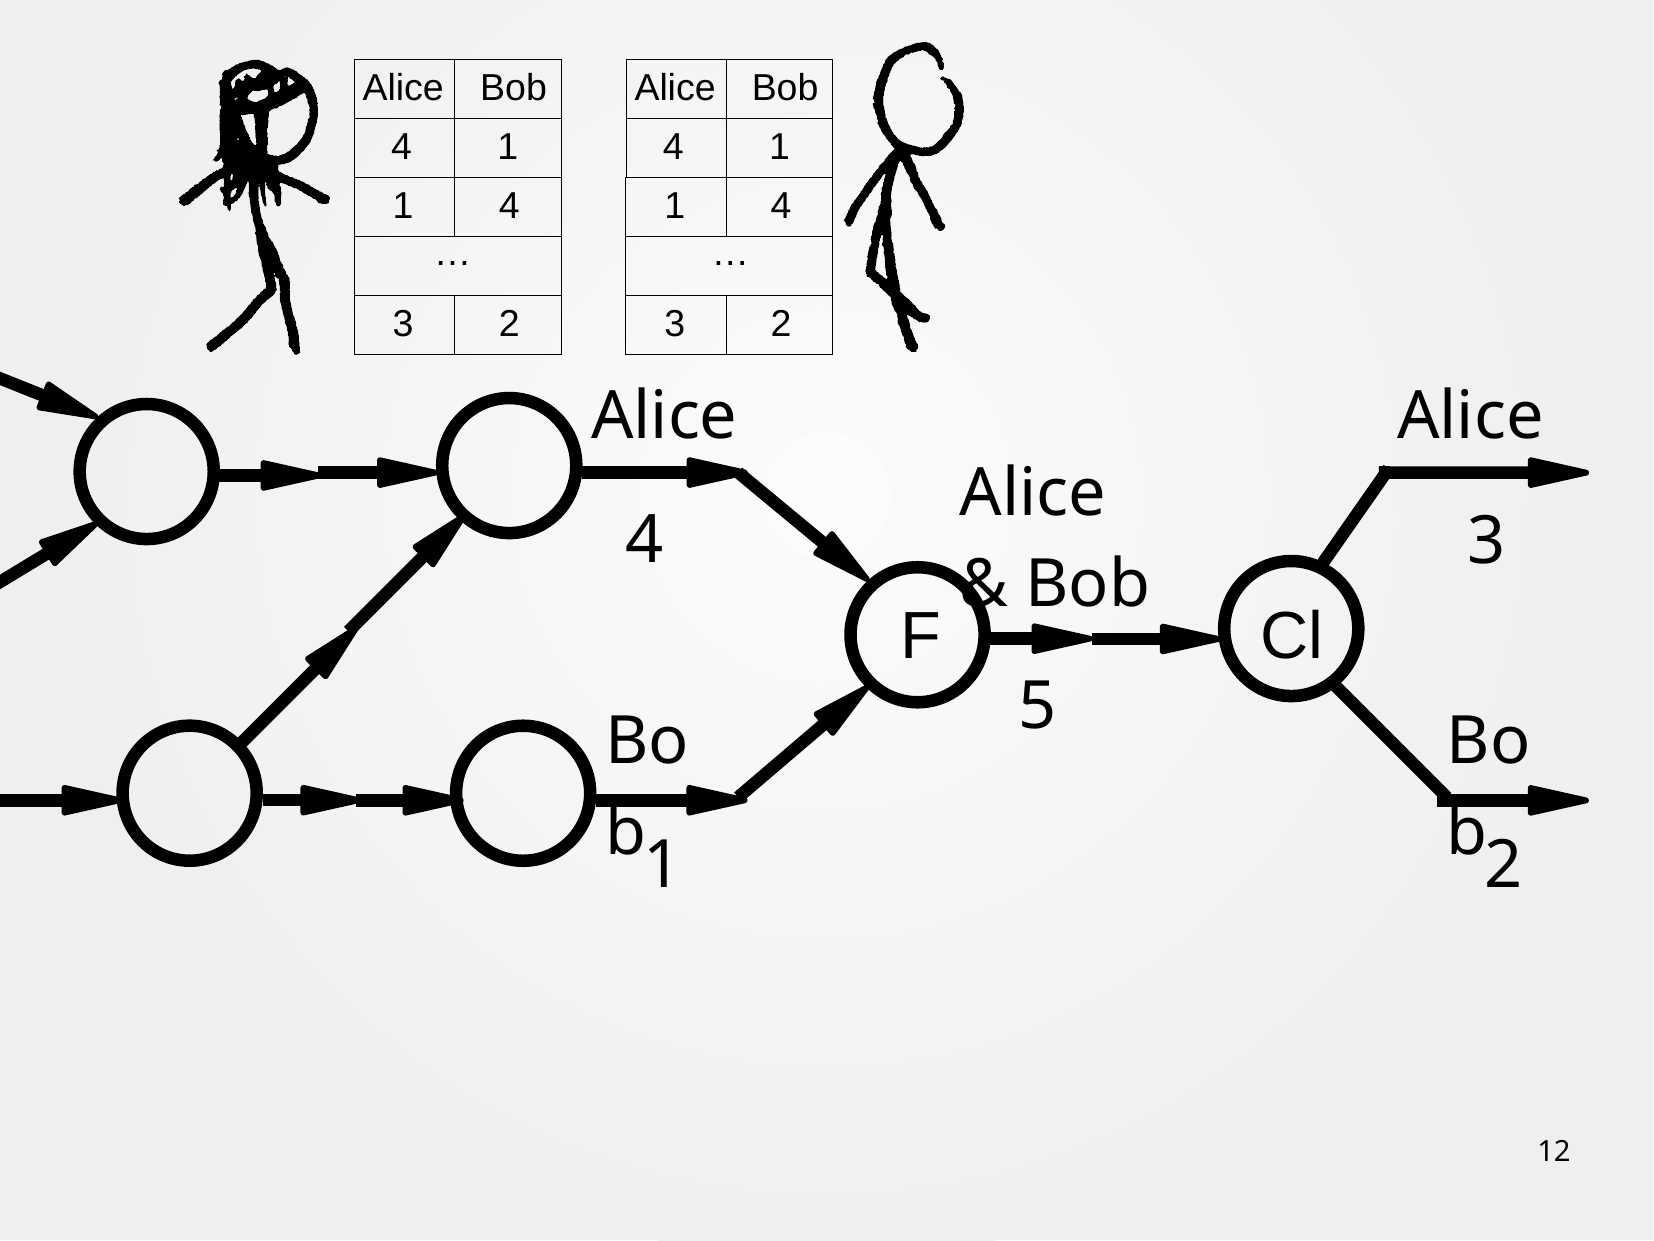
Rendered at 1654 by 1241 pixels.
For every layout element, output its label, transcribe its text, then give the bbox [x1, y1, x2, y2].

text_box Alice [619, 59, 726, 116]
text_box 4 [342, 118, 448, 175]
text_box 2 [484, 295, 573, 353]
text_box 1 [448, 118, 567, 175]
text_box 4 [484, 177, 573, 234]
text_box 1 [649, 177, 739, 234]
text_box 1 [720, 118, 839, 175]
text_box 2 [755, 295, 845, 353]
text_box Bob [590, 684, 741, 780]
text_box 3 [649, 295, 739, 353]
text_box 1 [377, 177, 467, 234]
text_box Bob [1431, 684, 1582, 780]
text_box 4 [610, 484, 697, 587]
picture [840, 38, 967, 355]
picture [177, 58, 332, 355]
text_box 5 [1003, 649, 1079, 752]
text_box Bob [454, 59, 573, 116]
text_box … [696, 224, 786, 282]
text_box Alice [348, 59, 454, 116]
text_box 2 [1469, 809, 1556, 911]
text_box Bob [726, 59, 845, 116]
text_box F [885, 590, 975, 681]
text_box 3 [1452, 484, 1527, 587]
text_box 3 [377, 295, 467, 353]
text_box Alice [576, 359, 768, 455]
text_box 4 [755, 177, 845, 234]
text_box Cl [1246, 590, 1359, 681]
text_box … [419, 224, 508, 282]
text_box Alice & Bob [944, 436, 1182, 621]
text_box Alice [1382, 360, 1574, 455]
text_box 1 [628, 809, 703, 911]
text_box 4 [614, 118, 720, 175]
